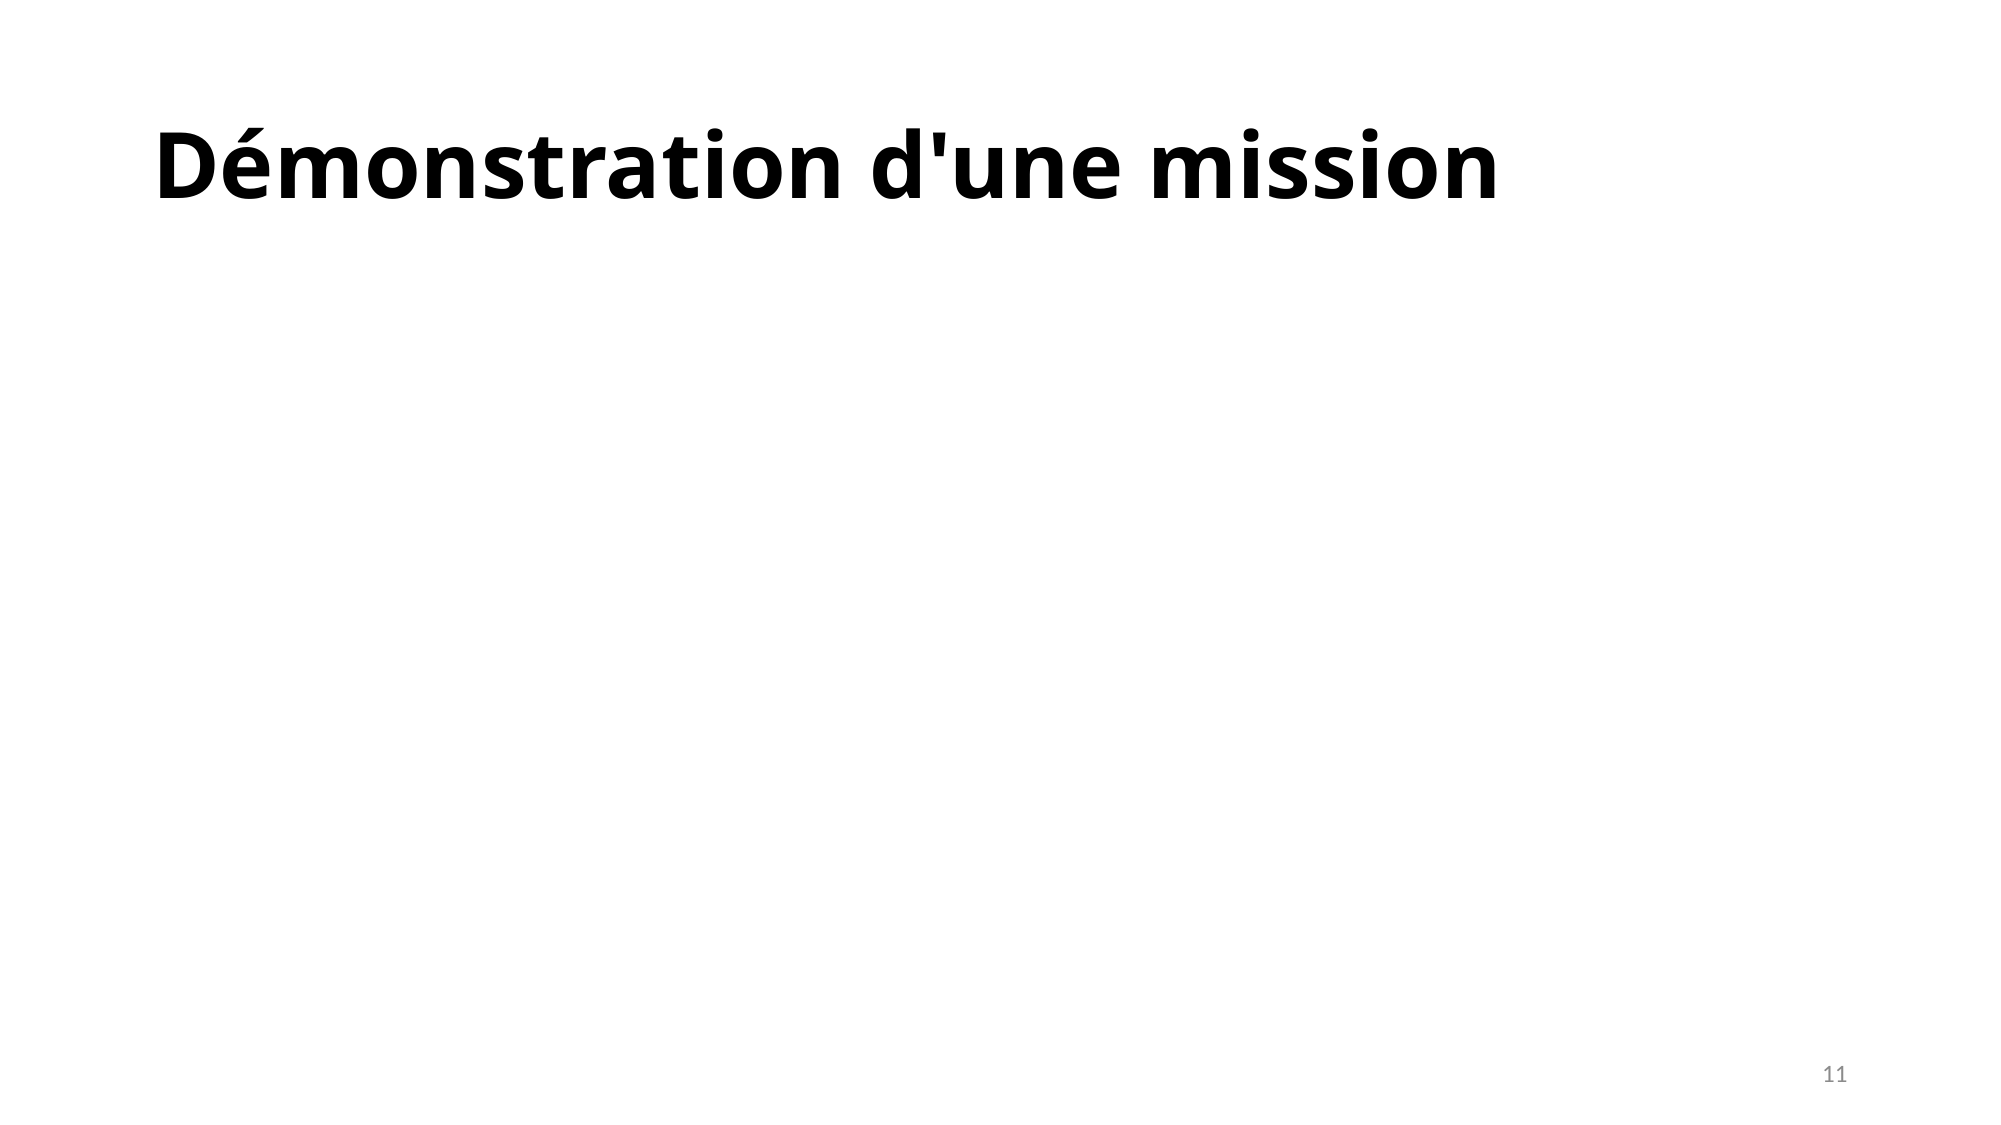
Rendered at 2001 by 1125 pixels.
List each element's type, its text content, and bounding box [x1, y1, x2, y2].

text_box <number> [1412, 1042, 1863, 1103]
text_box Démonstration d'une mission [137, 59, 1863, 278]
